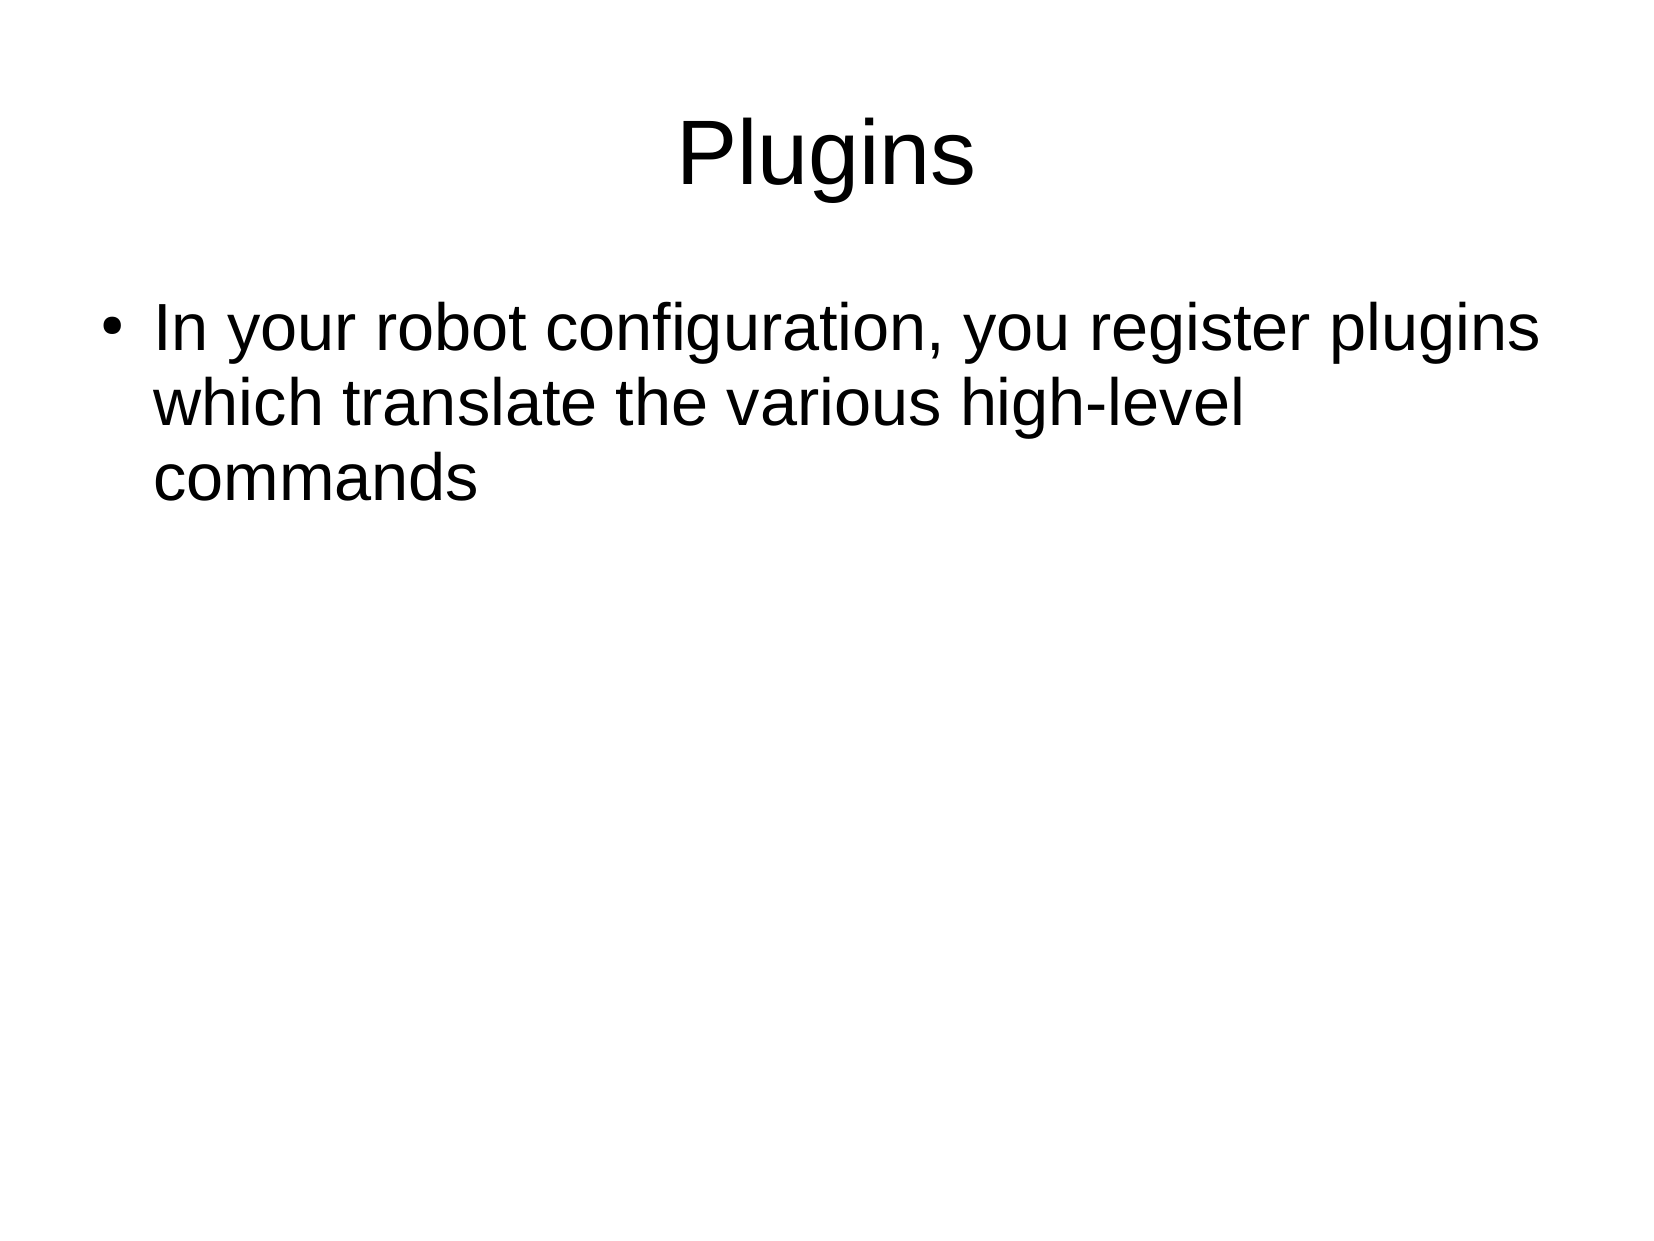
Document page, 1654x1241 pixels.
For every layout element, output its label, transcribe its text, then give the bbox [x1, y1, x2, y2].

title Plugins [82, 56, 1571, 250]
list In your robot configuration, you register plugins which translate the various high-level commands [82, 290, 1571, 1109]
